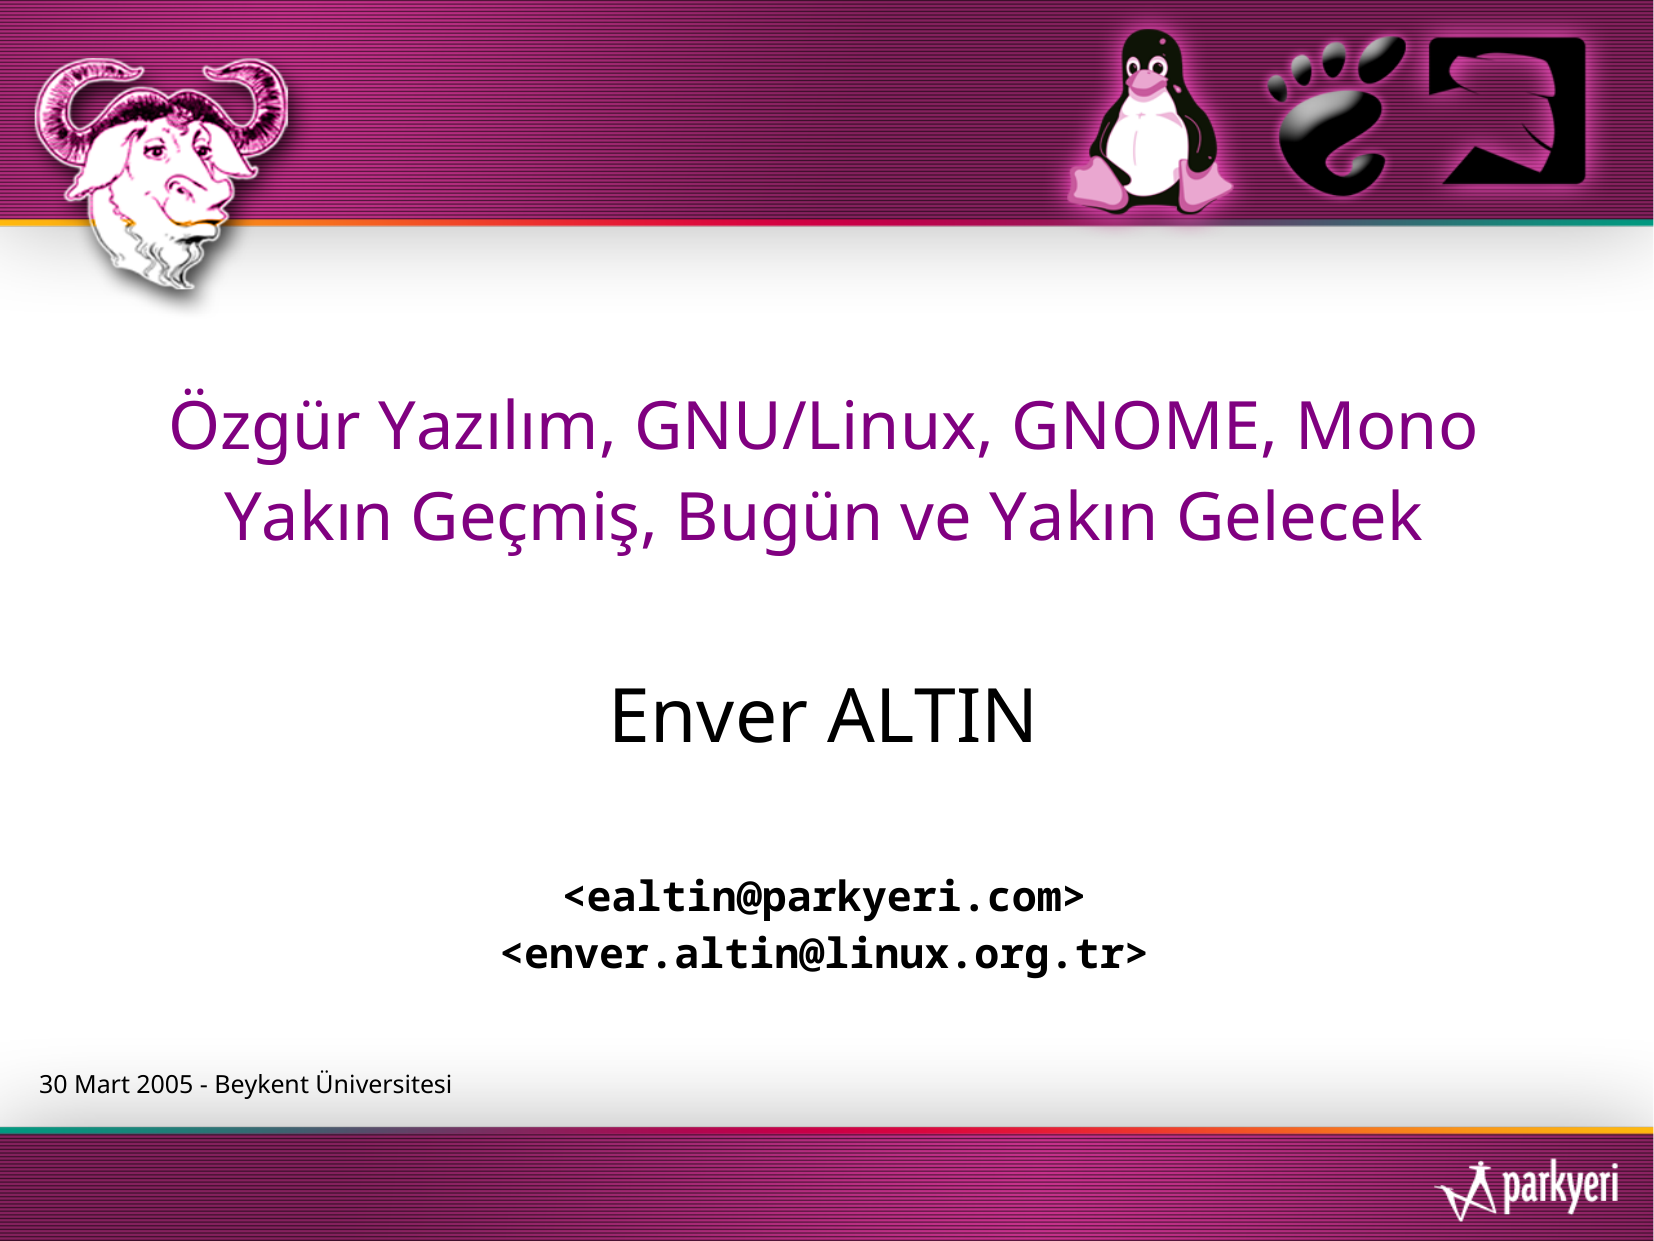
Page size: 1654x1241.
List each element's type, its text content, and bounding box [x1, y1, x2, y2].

title Özgür Yazılım, GNU/Linux, GNOME, Mono Yakın Geçmiş, Bugün ve Yakın Gelecek Enver ALTIN <ealtin@parkyeri.com> <enver.altin@linux.org.tr> [118, 295, 1531, 1063]
text_box 30 Mart 2005 - Beykent Üniversitesi [39, 1066, 437, 1096]
picture [0, 0, 1654, 1241]
